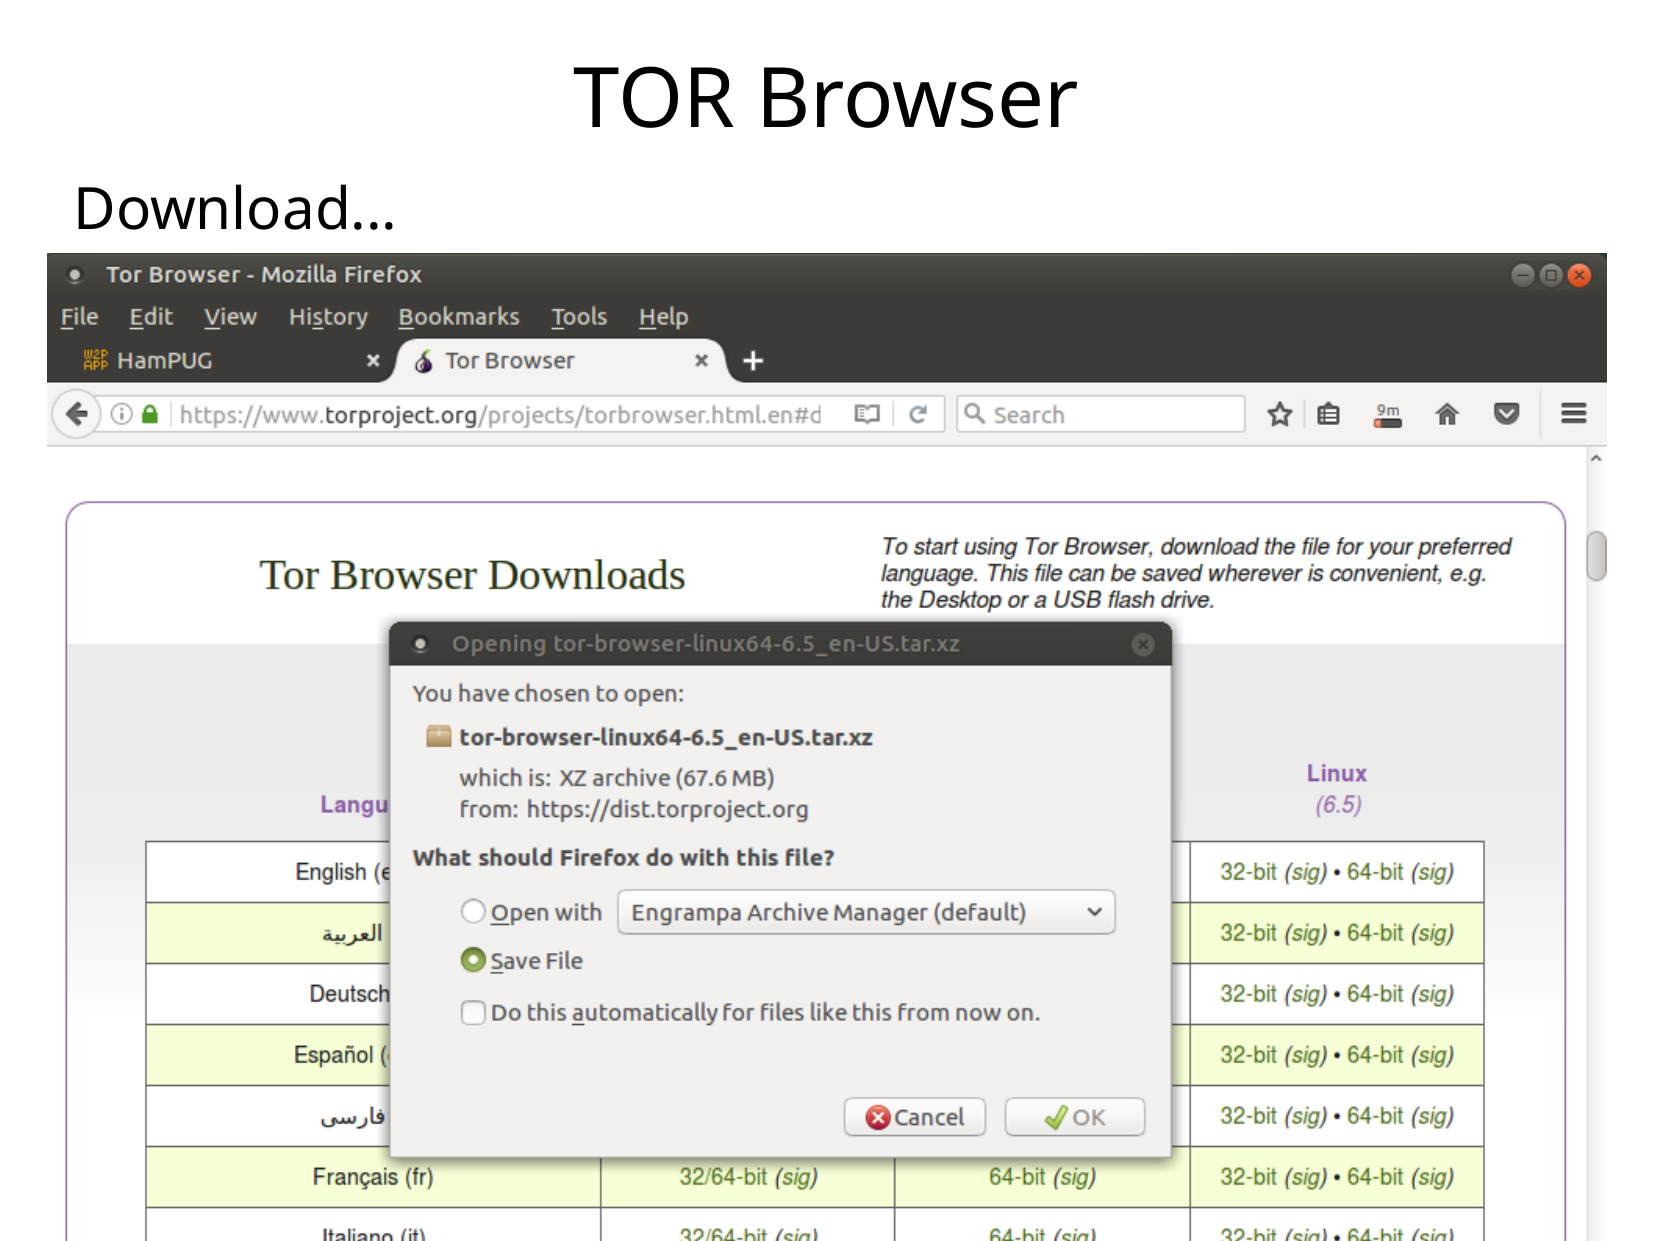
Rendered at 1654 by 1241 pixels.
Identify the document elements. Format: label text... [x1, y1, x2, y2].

picture [47, 253, 1607, 1241]
title TOR Browser [82, 49, 1571, 141]
text_box Download... [59, 141, 1571, 253]
